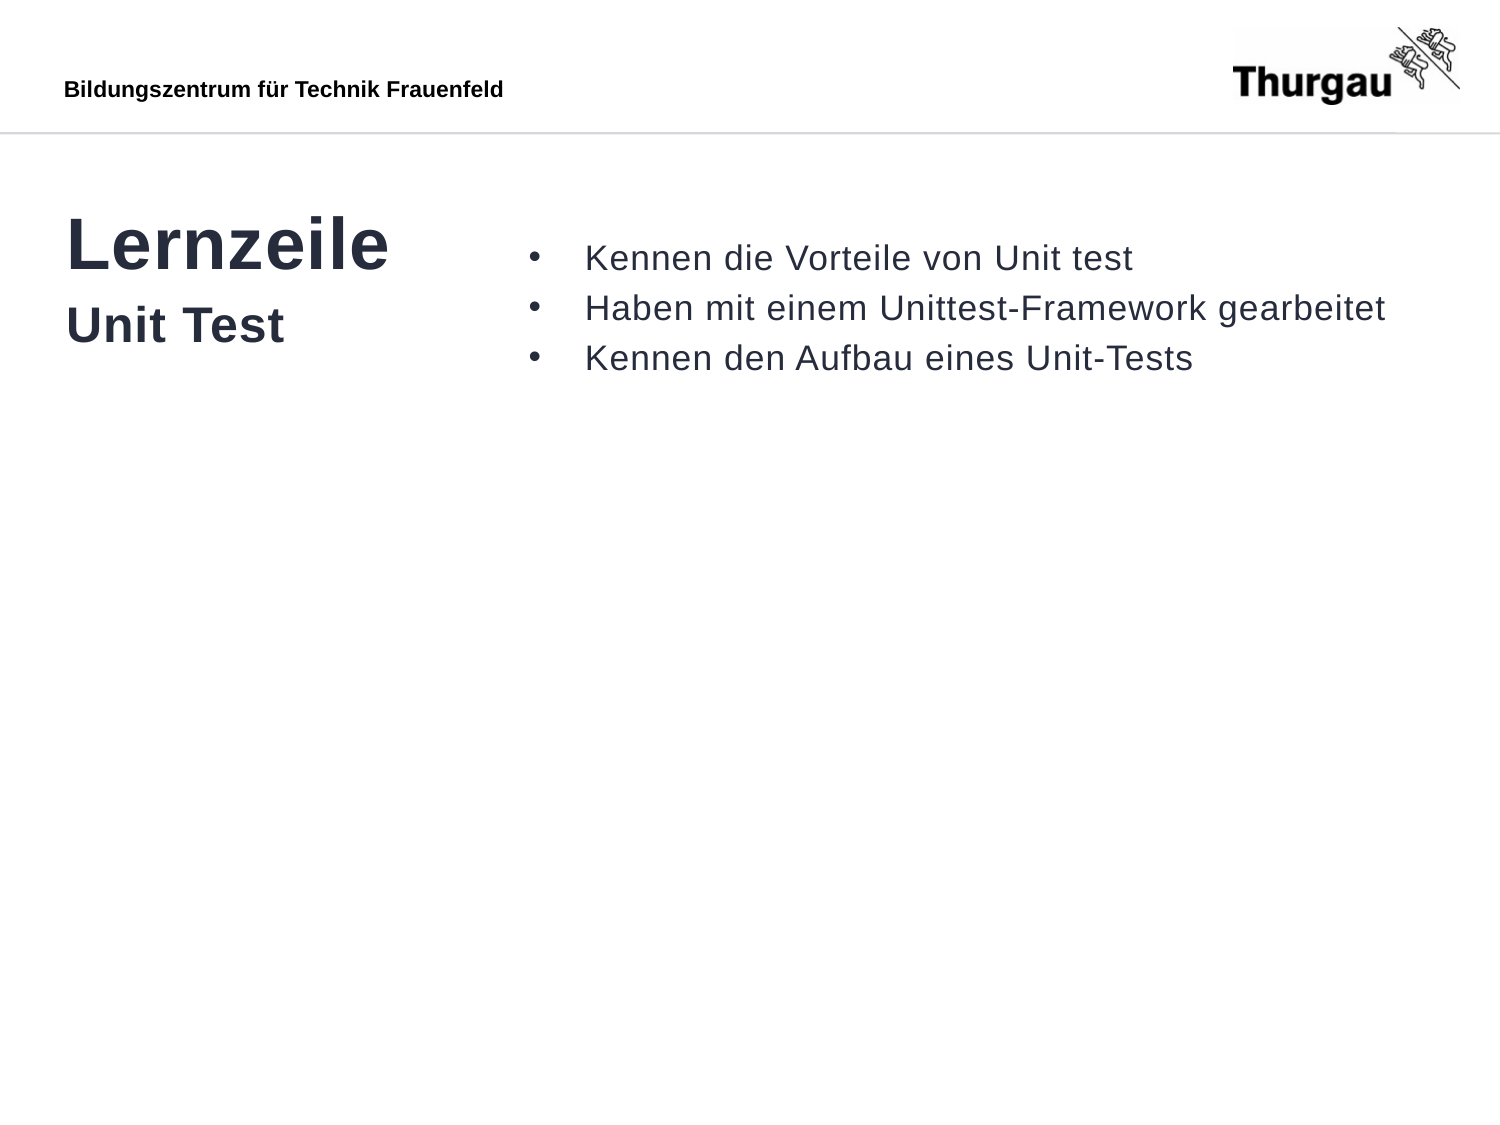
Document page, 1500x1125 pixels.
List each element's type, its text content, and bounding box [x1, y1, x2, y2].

text_box Lernzeile Unit Test [51, 208, 422, 587]
picture [1233, 27, 1460, 105]
text_box Bildungszentrum für Technik Frauenfeld [48, 65, 667, 115]
text_box Kennen die Vorteile von Unit test Haben mit einem Unittest-Framework gearbeitet Kennen den Aufbau eines Unit-Tests [513, 219, 1435, 1042]
